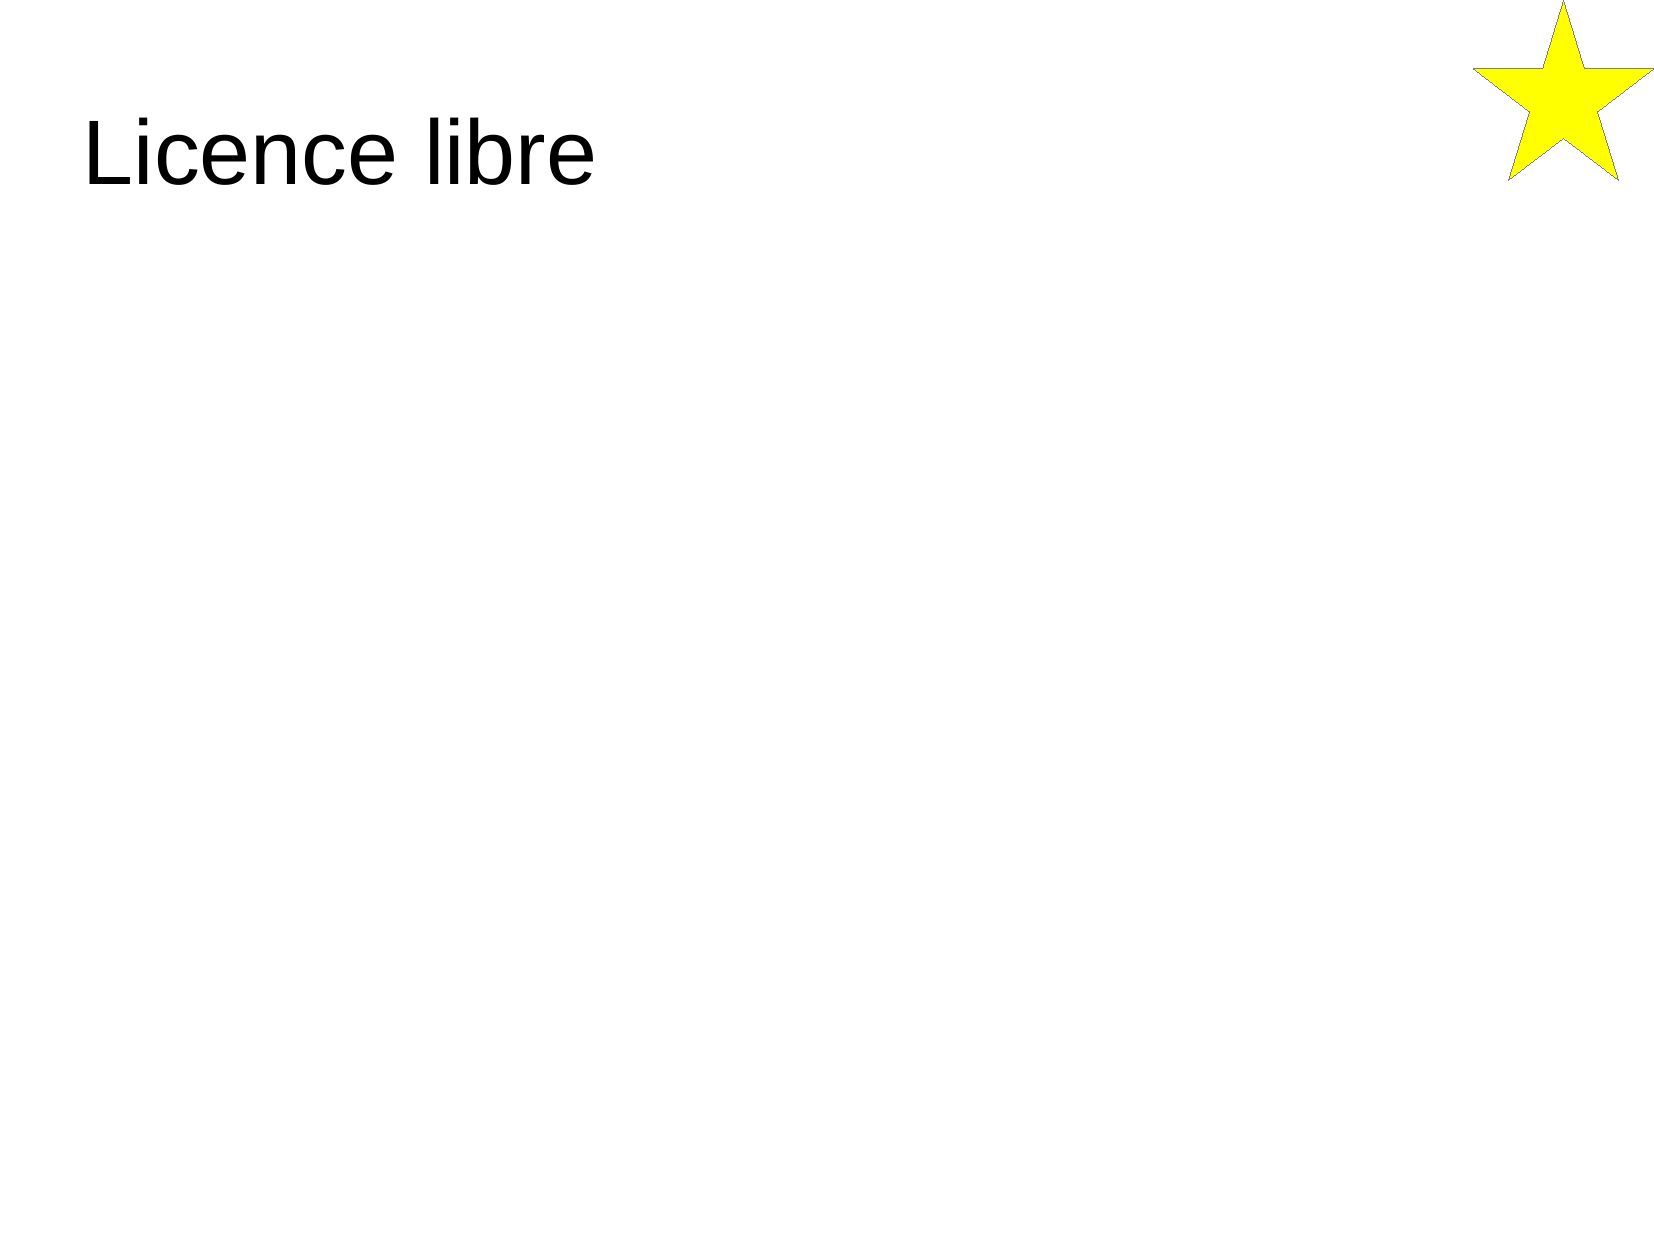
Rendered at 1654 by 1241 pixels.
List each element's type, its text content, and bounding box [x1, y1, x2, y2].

text_box [1473, 0, 1654, 181]
title Licence libre [82, 49, 1571, 257]
